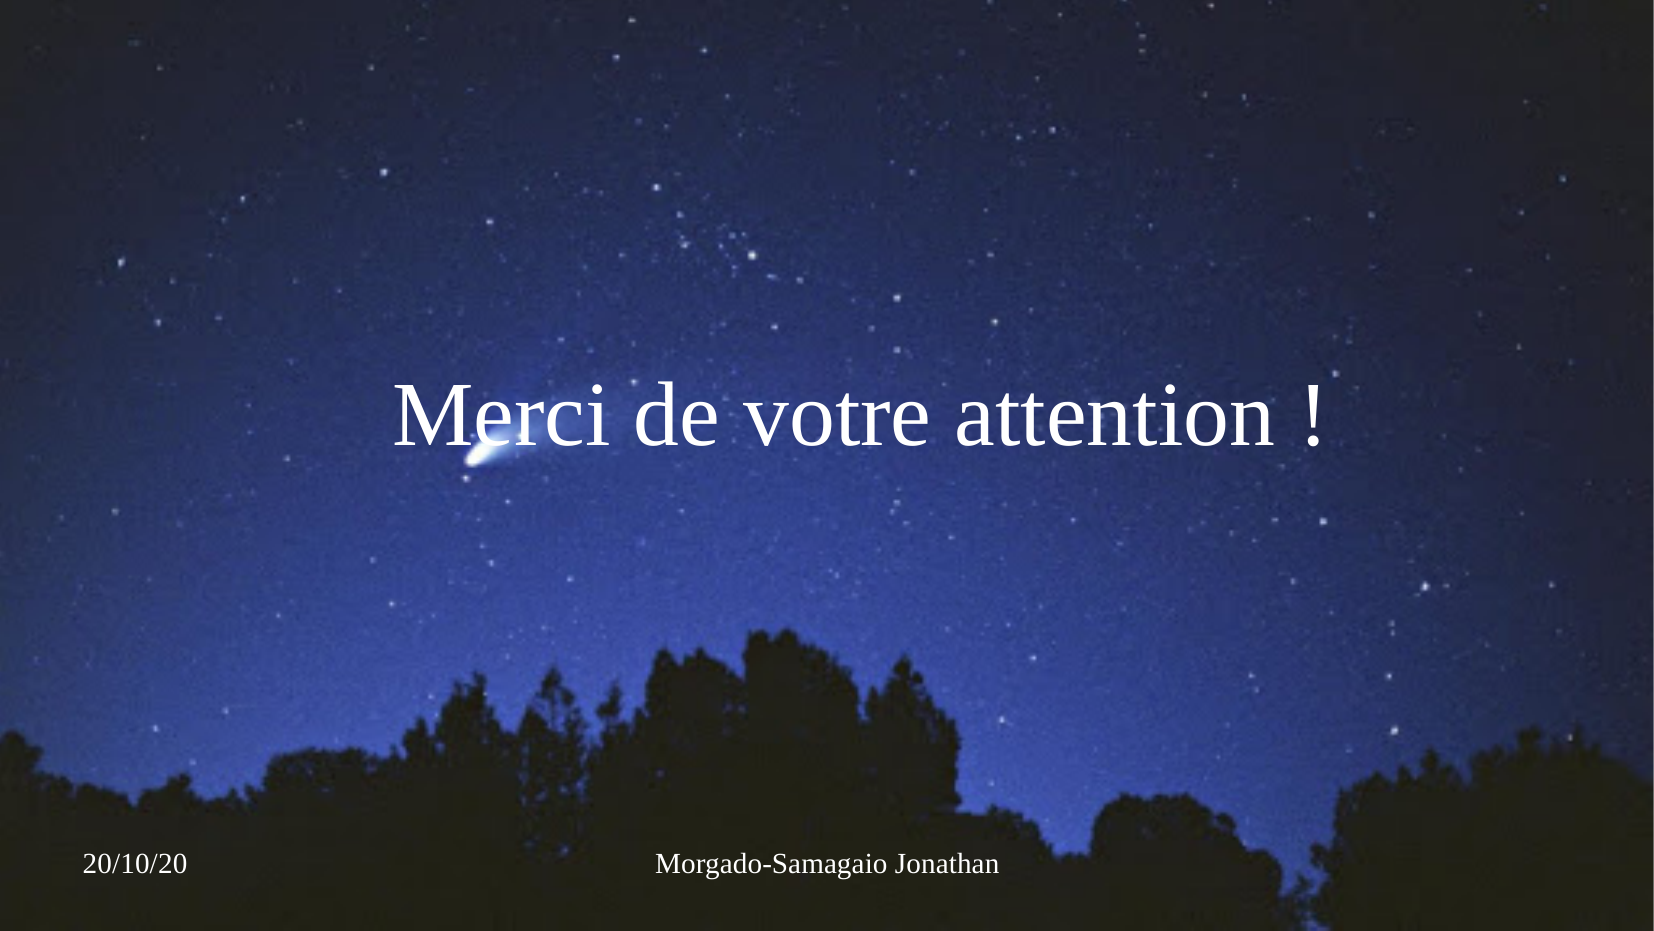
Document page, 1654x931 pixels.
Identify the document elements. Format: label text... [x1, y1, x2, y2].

picture [0, 0, 1654, 931]
text_box Merci de votre attention ! [354, 356, 1418, 473]
